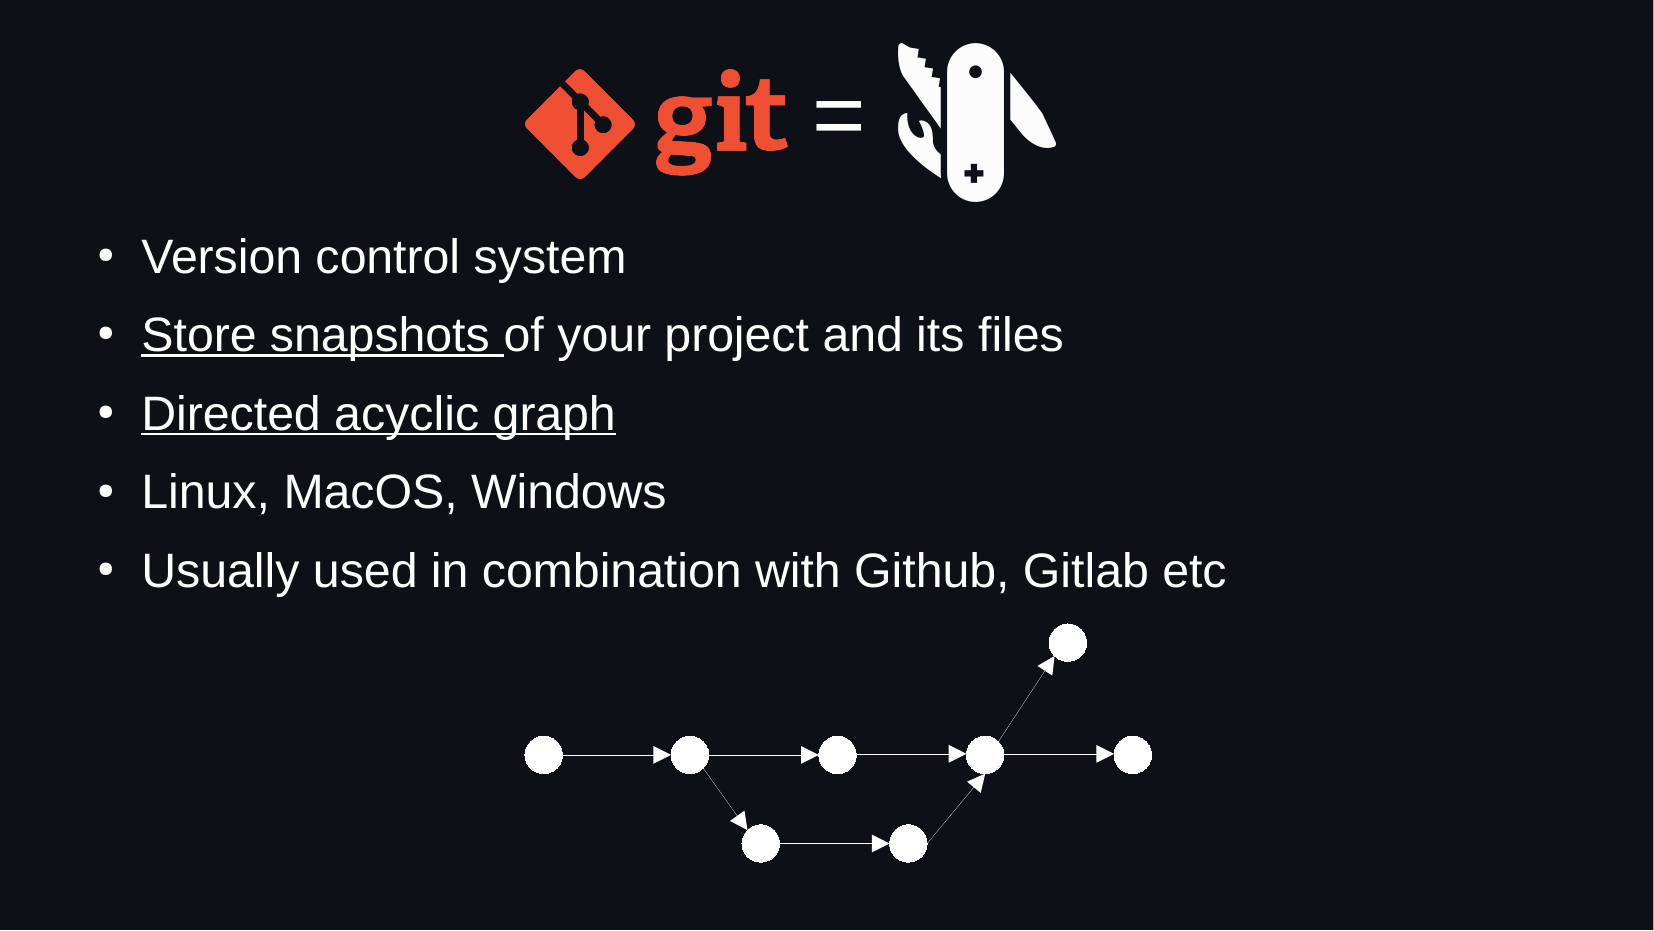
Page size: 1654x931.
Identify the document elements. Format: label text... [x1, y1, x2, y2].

text_box [671, 736, 709, 774]
picture [898, 43, 1056, 202]
text_box [1114, 736, 1152, 774]
text_box [966, 736, 1004, 774]
text_box [1049, 623, 1087, 662]
text_box [741, 824, 780, 863]
text_box [889, 824, 928, 863]
text_box [524, 736, 563, 774]
list Version control system Store snapshots of your project and its files Directed acyclic graph Linux, MacOS, Windows Usually used in combination with Github, Gitlab etc [82, 229, 1571, 601]
title = [82, 37, 1571, 193]
picture [525, 69, 788, 179]
text_box [818, 736, 857, 774]
